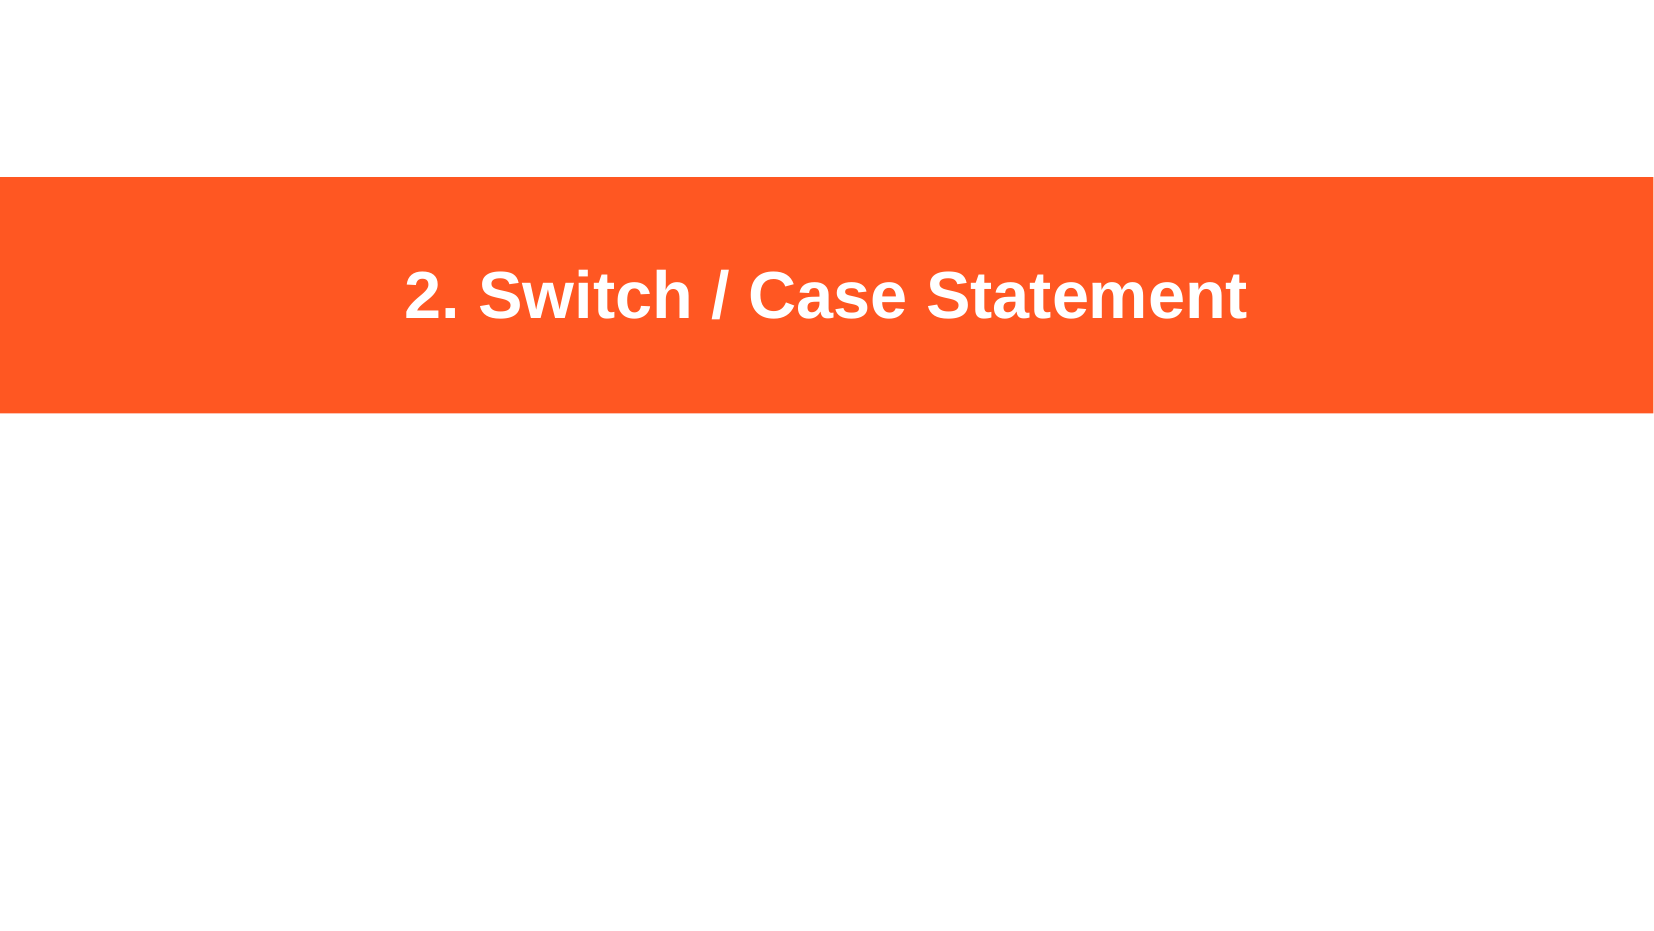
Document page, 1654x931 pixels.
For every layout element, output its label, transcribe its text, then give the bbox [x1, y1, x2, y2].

title 2. Switch / Case Statement [0, 177, 1654, 414]
